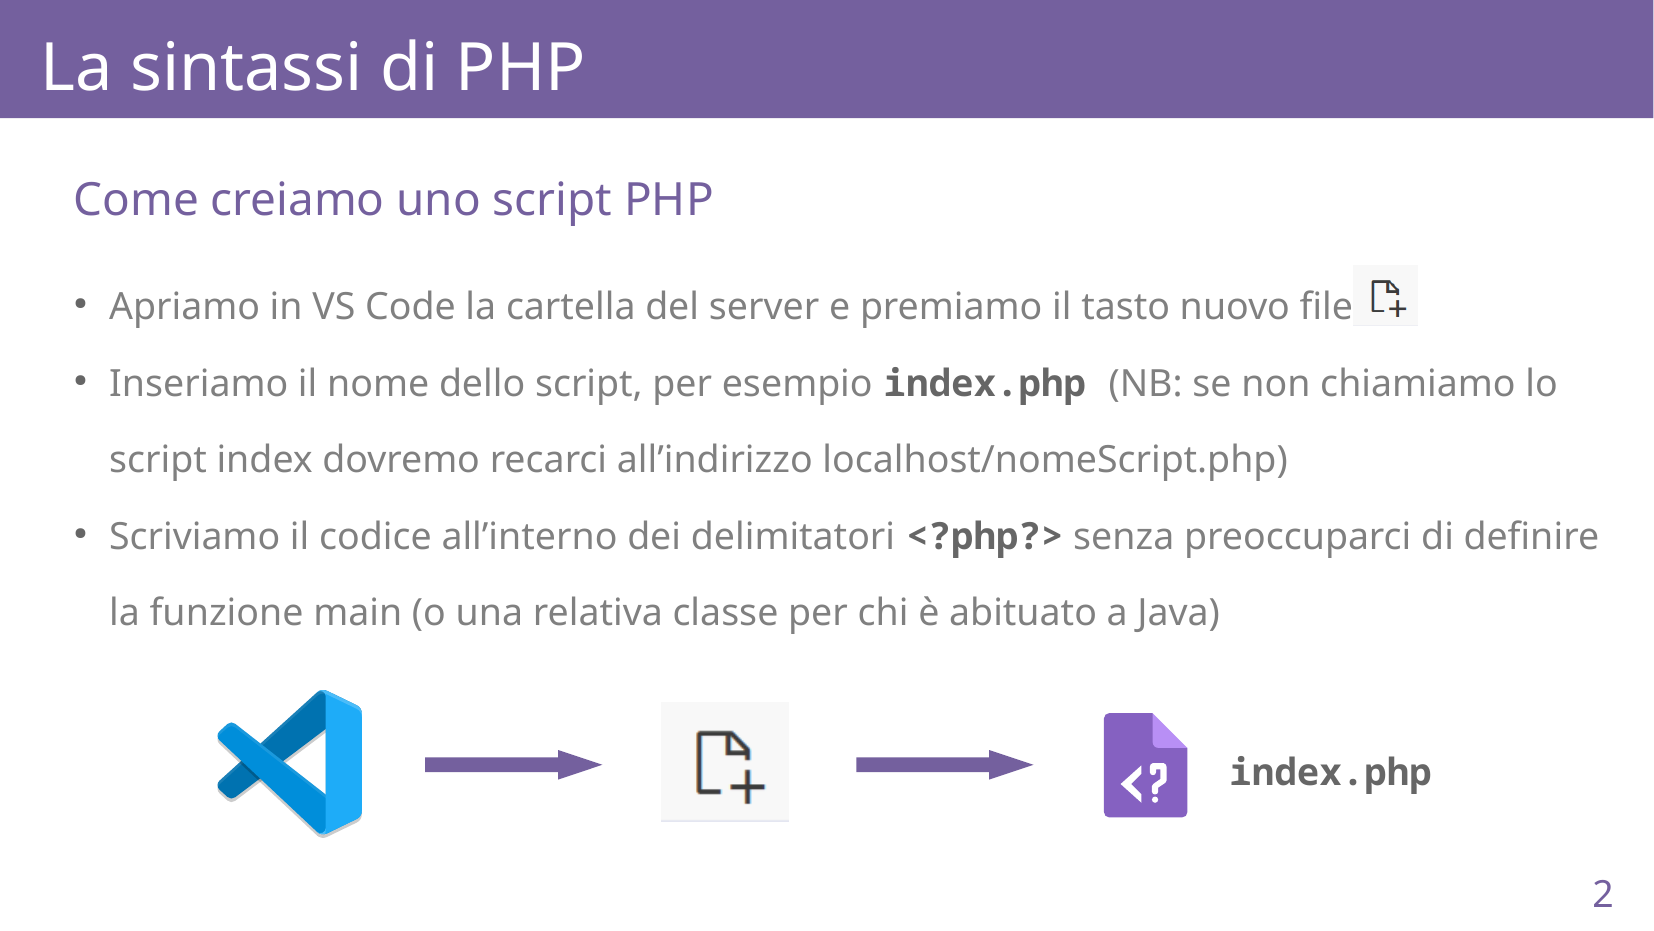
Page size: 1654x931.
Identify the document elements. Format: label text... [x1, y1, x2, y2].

text_box index.php [1214, 738, 1447, 799]
text_box Come creiamo uno script PHP [59, 158, 1107, 229]
picture [206, 679, 373, 846]
text_box [425, 750, 603, 780]
picture [661, 702, 789, 822]
text_box La sintassi di PHP [25, 11, 523, 107]
text_box <numero> [1513, 860, 1654, 931]
picture [1086, 702, 1205, 821]
picture [1353, 265, 1418, 326]
text_box [0, 0, 1654, 119]
text_box [856, 750, 1034, 780]
text_box Apriamo in VS Code la cartella del server e premiamo il tasto nuovo file Inseriamo il nome dello script, per esempio index.php (NB: se non chiamiamo lo script index dovremo recarci all’indirizzo localhost/nomeScript.php) Scriviamo il codice all’interno dei delimitatori <?php?> senza preoccuparci di definire la funzione main (o una relativa classe per chi è abituato a Java) [59, 246, 1599, 599]
